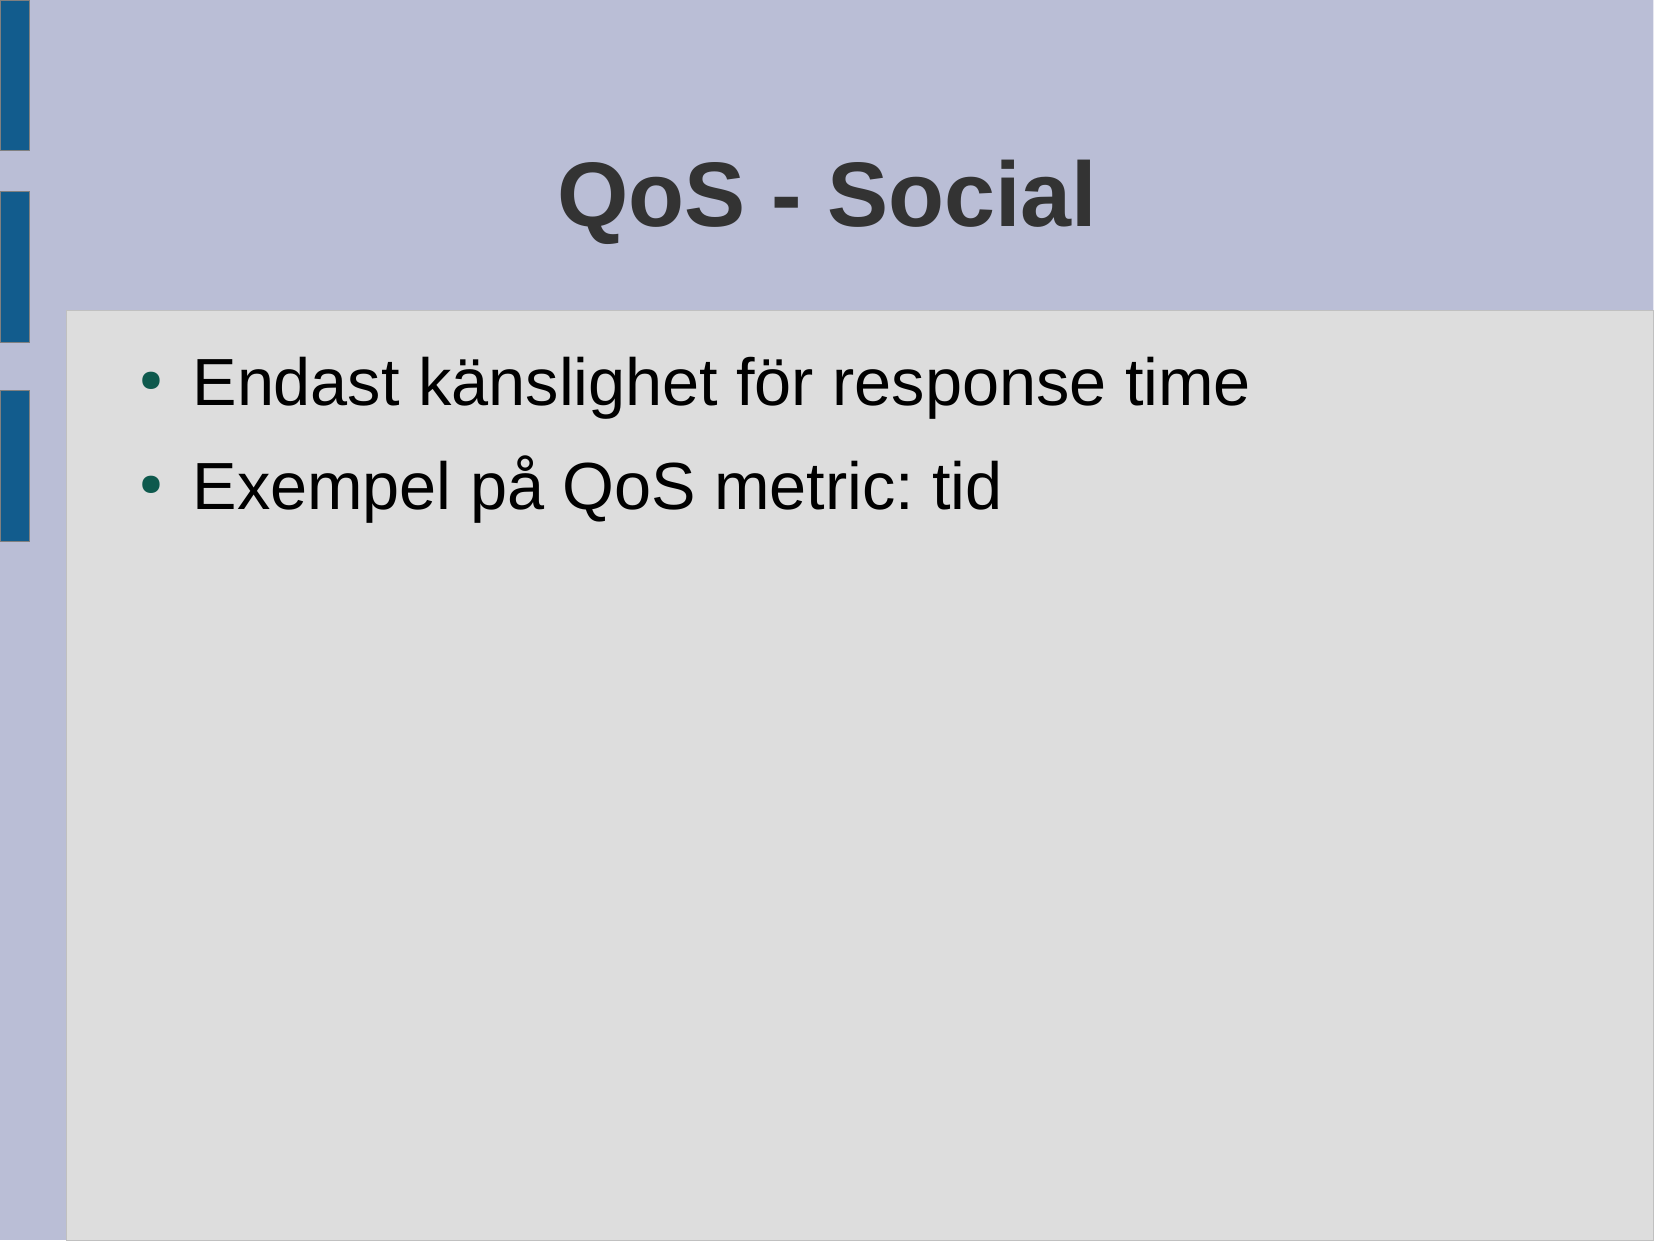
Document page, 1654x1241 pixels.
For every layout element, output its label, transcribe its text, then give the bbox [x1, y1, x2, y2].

title QoS - Social [121, 91, 1534, 299]
list Endast känslighet för response time Exempel på QoS metric: tid [121, 344, 1534, 1127]
